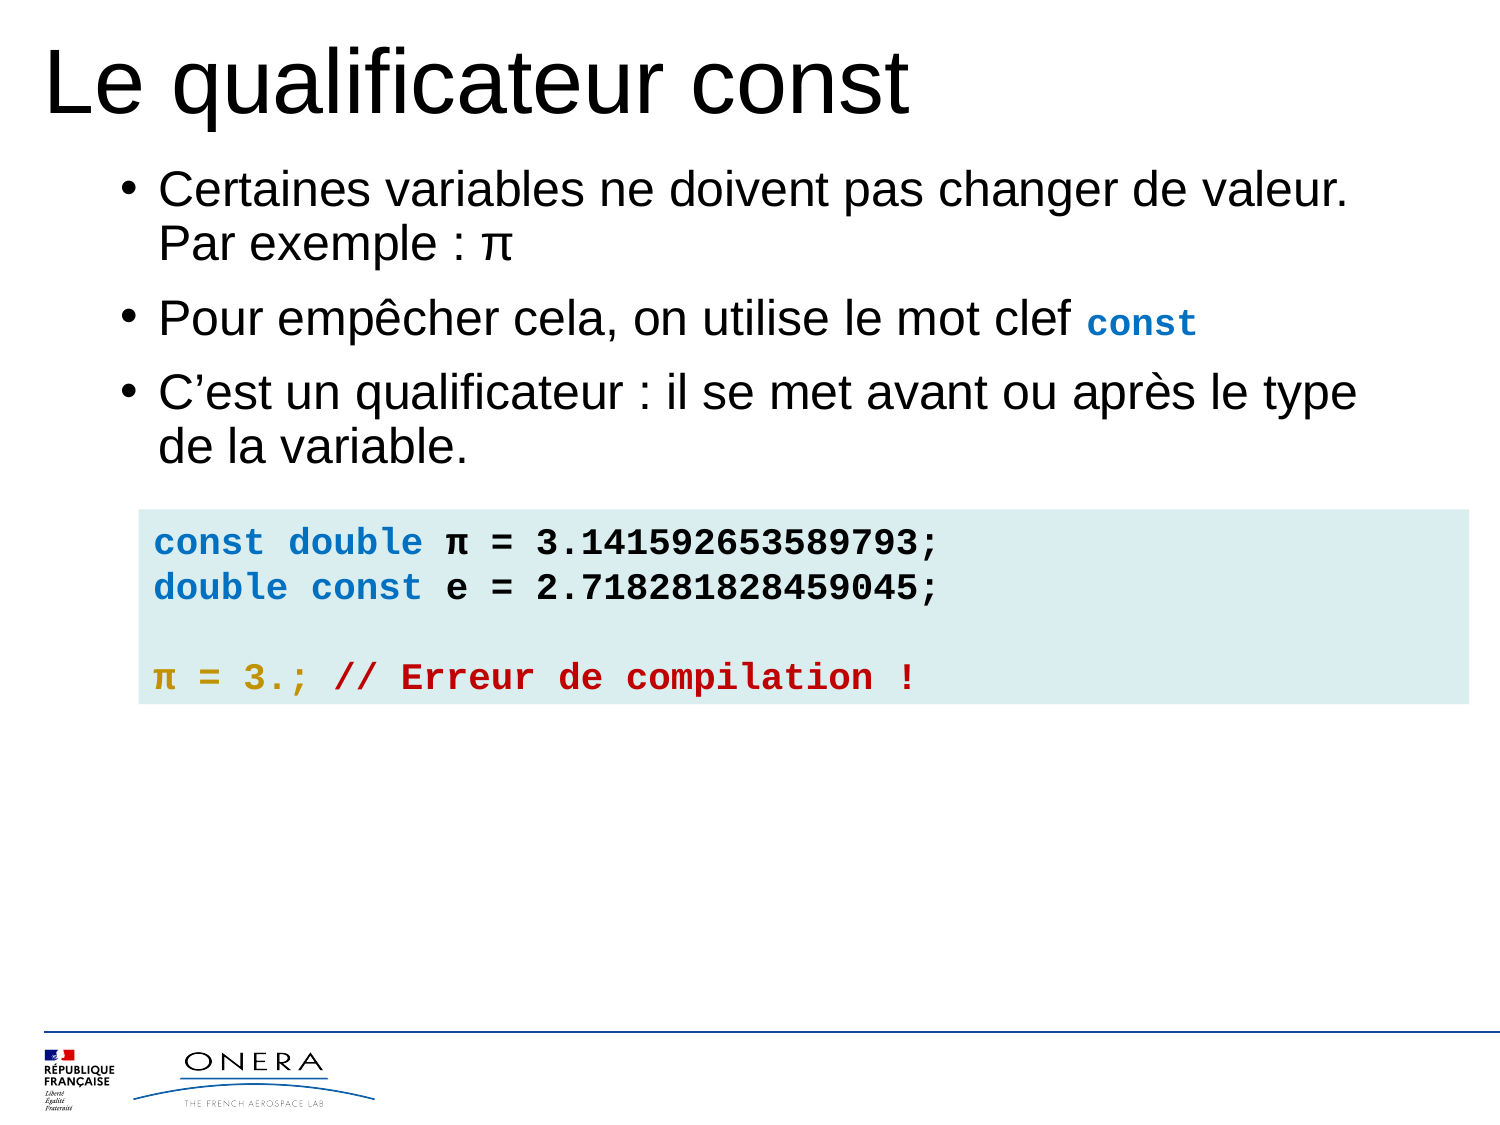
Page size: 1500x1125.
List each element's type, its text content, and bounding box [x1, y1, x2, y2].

text_box Le qualificateur const [43, 0, 1486, 169]
picture [34, 1039, 125, 1121]
text_box const double π = 3.141592653589793; double const e = 2.718281828459045; π = 3.; // Erreur de compilation ! [138, 509, 1470, 705]
text_box Certaines variables ne doivent pas changer de valeur. Par exemple : π Pour empêcher cela, on utilise le mot clef const C’est un qualificateur : il se met avant ou après le type de la variable. [120, 165, 1396, 473]
picture [133, 1052, 375, 1107]
